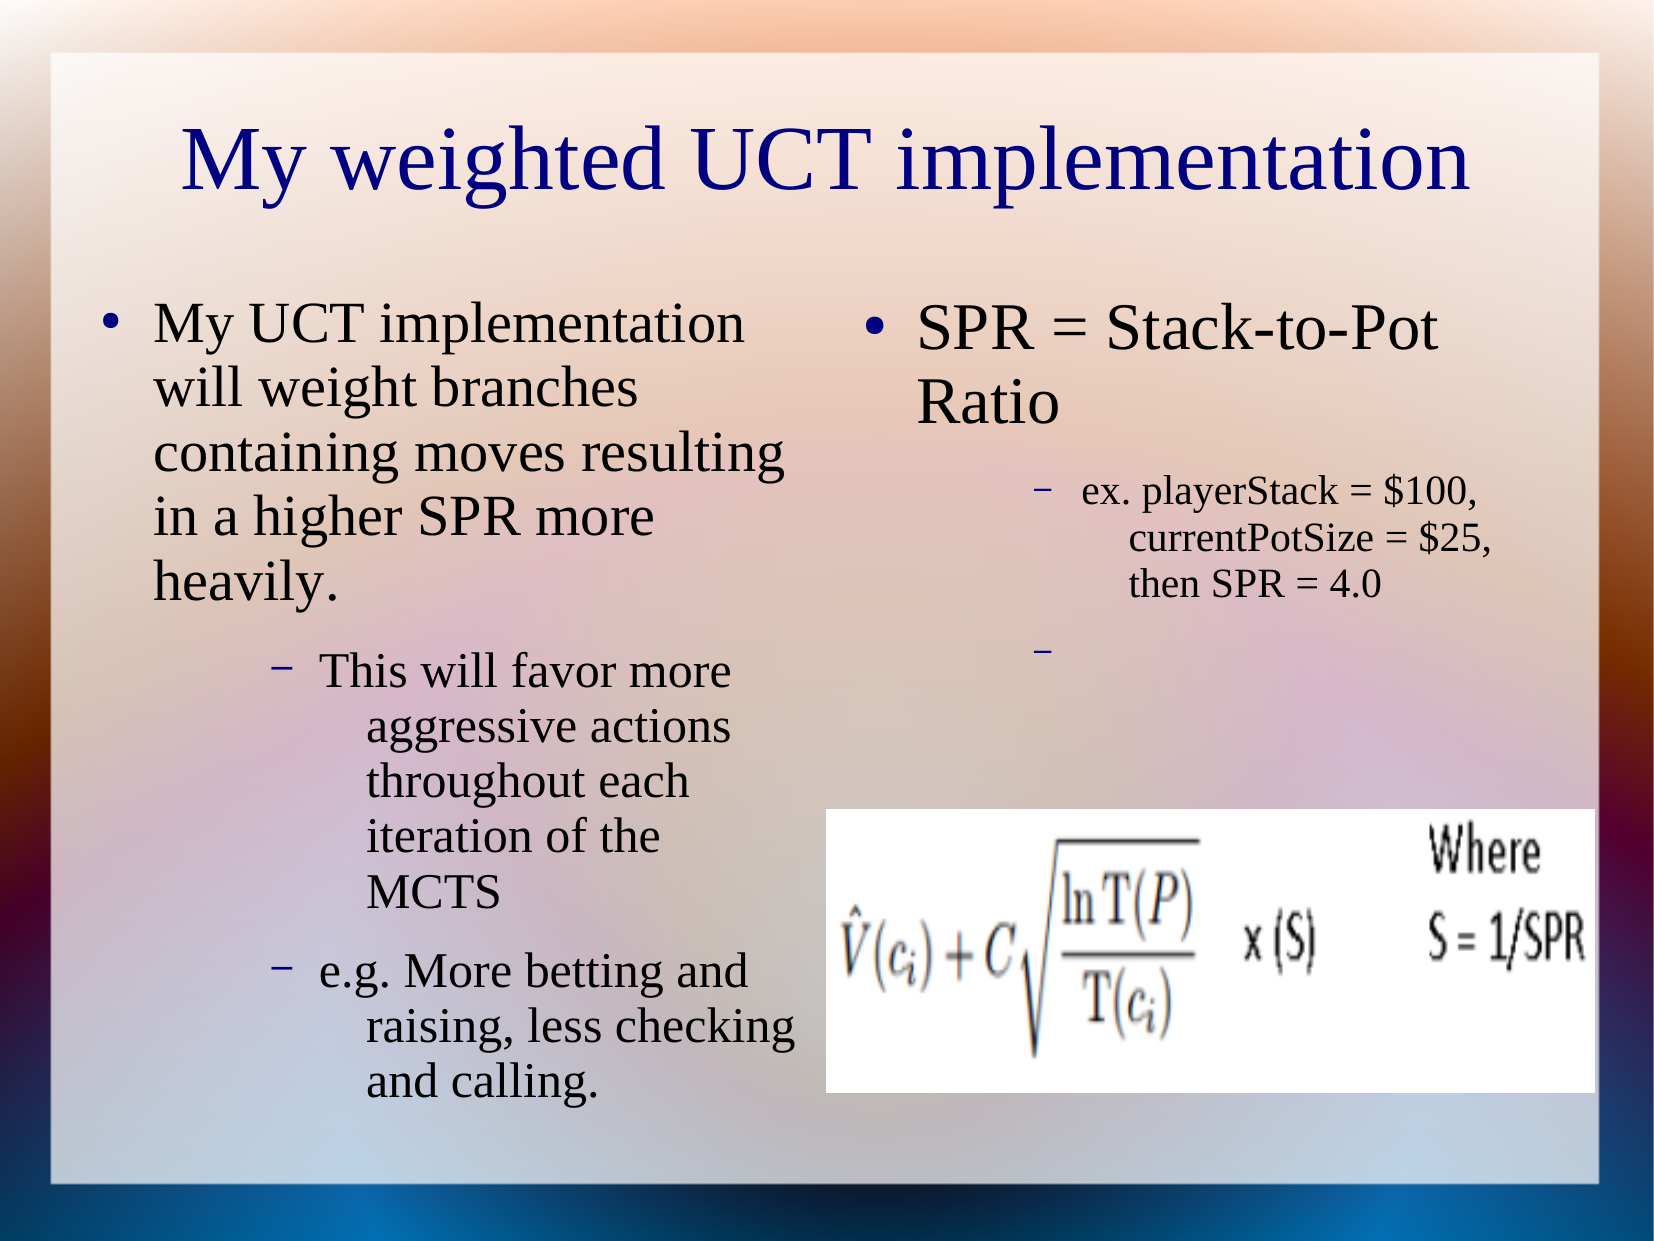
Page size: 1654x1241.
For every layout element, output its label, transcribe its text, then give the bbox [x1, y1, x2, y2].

list My UCT implementation will weight branches containing moves resulting in a higher SPR more heavily. This will favor more aggressive actions throughout each iteration of the MCTS e.g. More betting and raising, less checking and calling. [82, 290, 809, 1122]
picture [0, 0, 1654, 1241]
title My weighted UCT implementation [82, 55, 1571, 263]
list SPR = Stack-to-Pot Ratio ex. playerStack = $100, currentPotSize = $25, then SPR = 4.0 [845, 290, 1572, 680]
